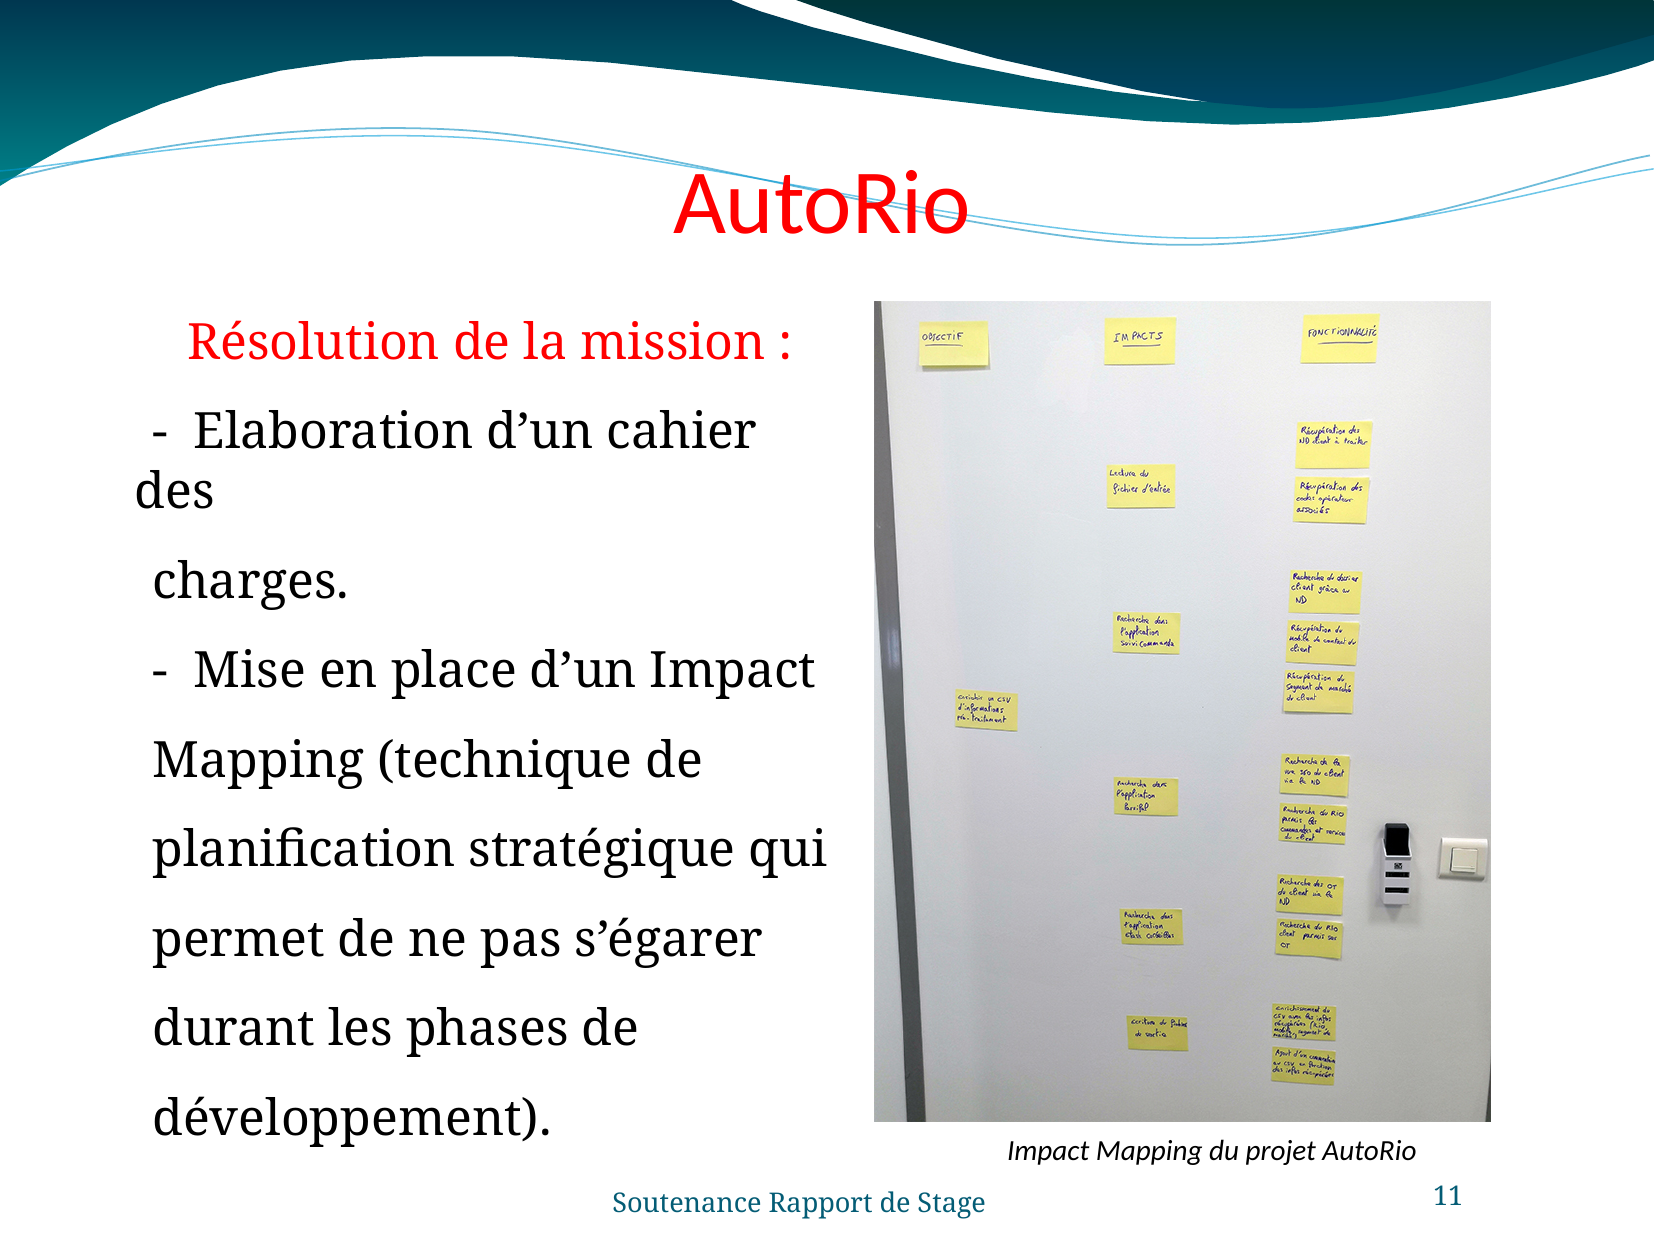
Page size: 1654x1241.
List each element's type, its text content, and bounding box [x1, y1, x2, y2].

title AutoRio [82, 49, 1571, 257]
list Résolution de la mission : - Elaboration d’un cahier des charges. - Mise en place d’un Impact Mapping (technique de planification stratégique qui permet de ne pas s’égarer durant les phases de développement). [82, 301, 863, 1164]
text_box Impact Mapping du projet AutoRio [992, 1124, 1438, 1175]
picture [874, 301, 1491, 1122]
text_box <numéro> [1433, 1149, 1571, 1216]
text_box Soutenance Rapport de Stage [496, 1151, 1103, 1218]
